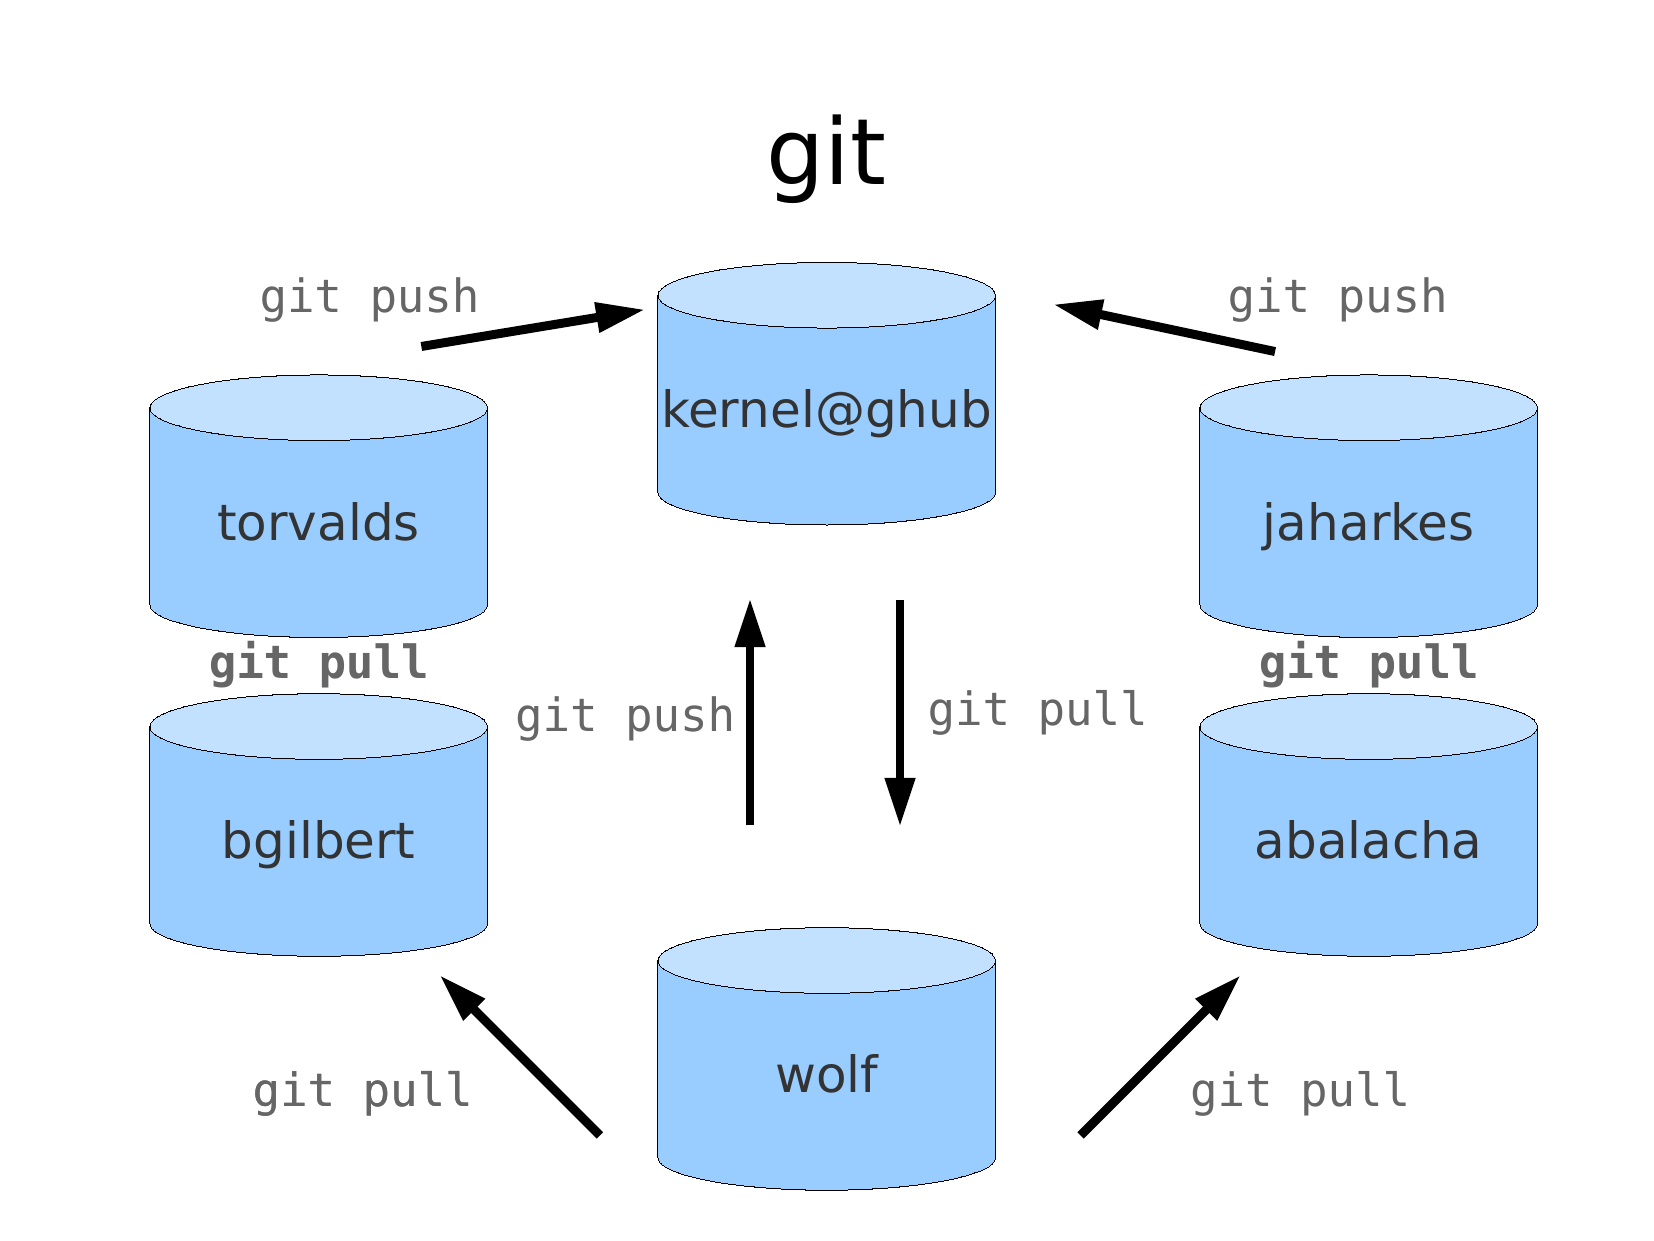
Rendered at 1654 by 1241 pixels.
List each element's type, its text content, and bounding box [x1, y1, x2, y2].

text_box git pull [912, 675, 1163, 744]
title git [82, 49, 1571, 257]
text_box git pull [237, 1056, 488, 1126]
text_box torvalds [149, 408, 488, 628]
text_box jaharkes [1199, 408, 1538, 628]
text_box git pull [1243, 628, 1494, 697]
text_box kernel@ghub [657, 296, 996, 526]
text_box git push [500, 681, 751, 751]
text_box wolf [657, 961, 996, 1191]
text_box git pull [1175, 1056, 1426, 1126]
text_box git push [1212, 262, 1463, 331]
text_box git pull [193, 628, 444, 697]
text_box git push [244, 262, 495, 331]
text_box abalacha [1199, 727, 1538, 957]
text_box bgilbert [149, 727, 488, 957]
